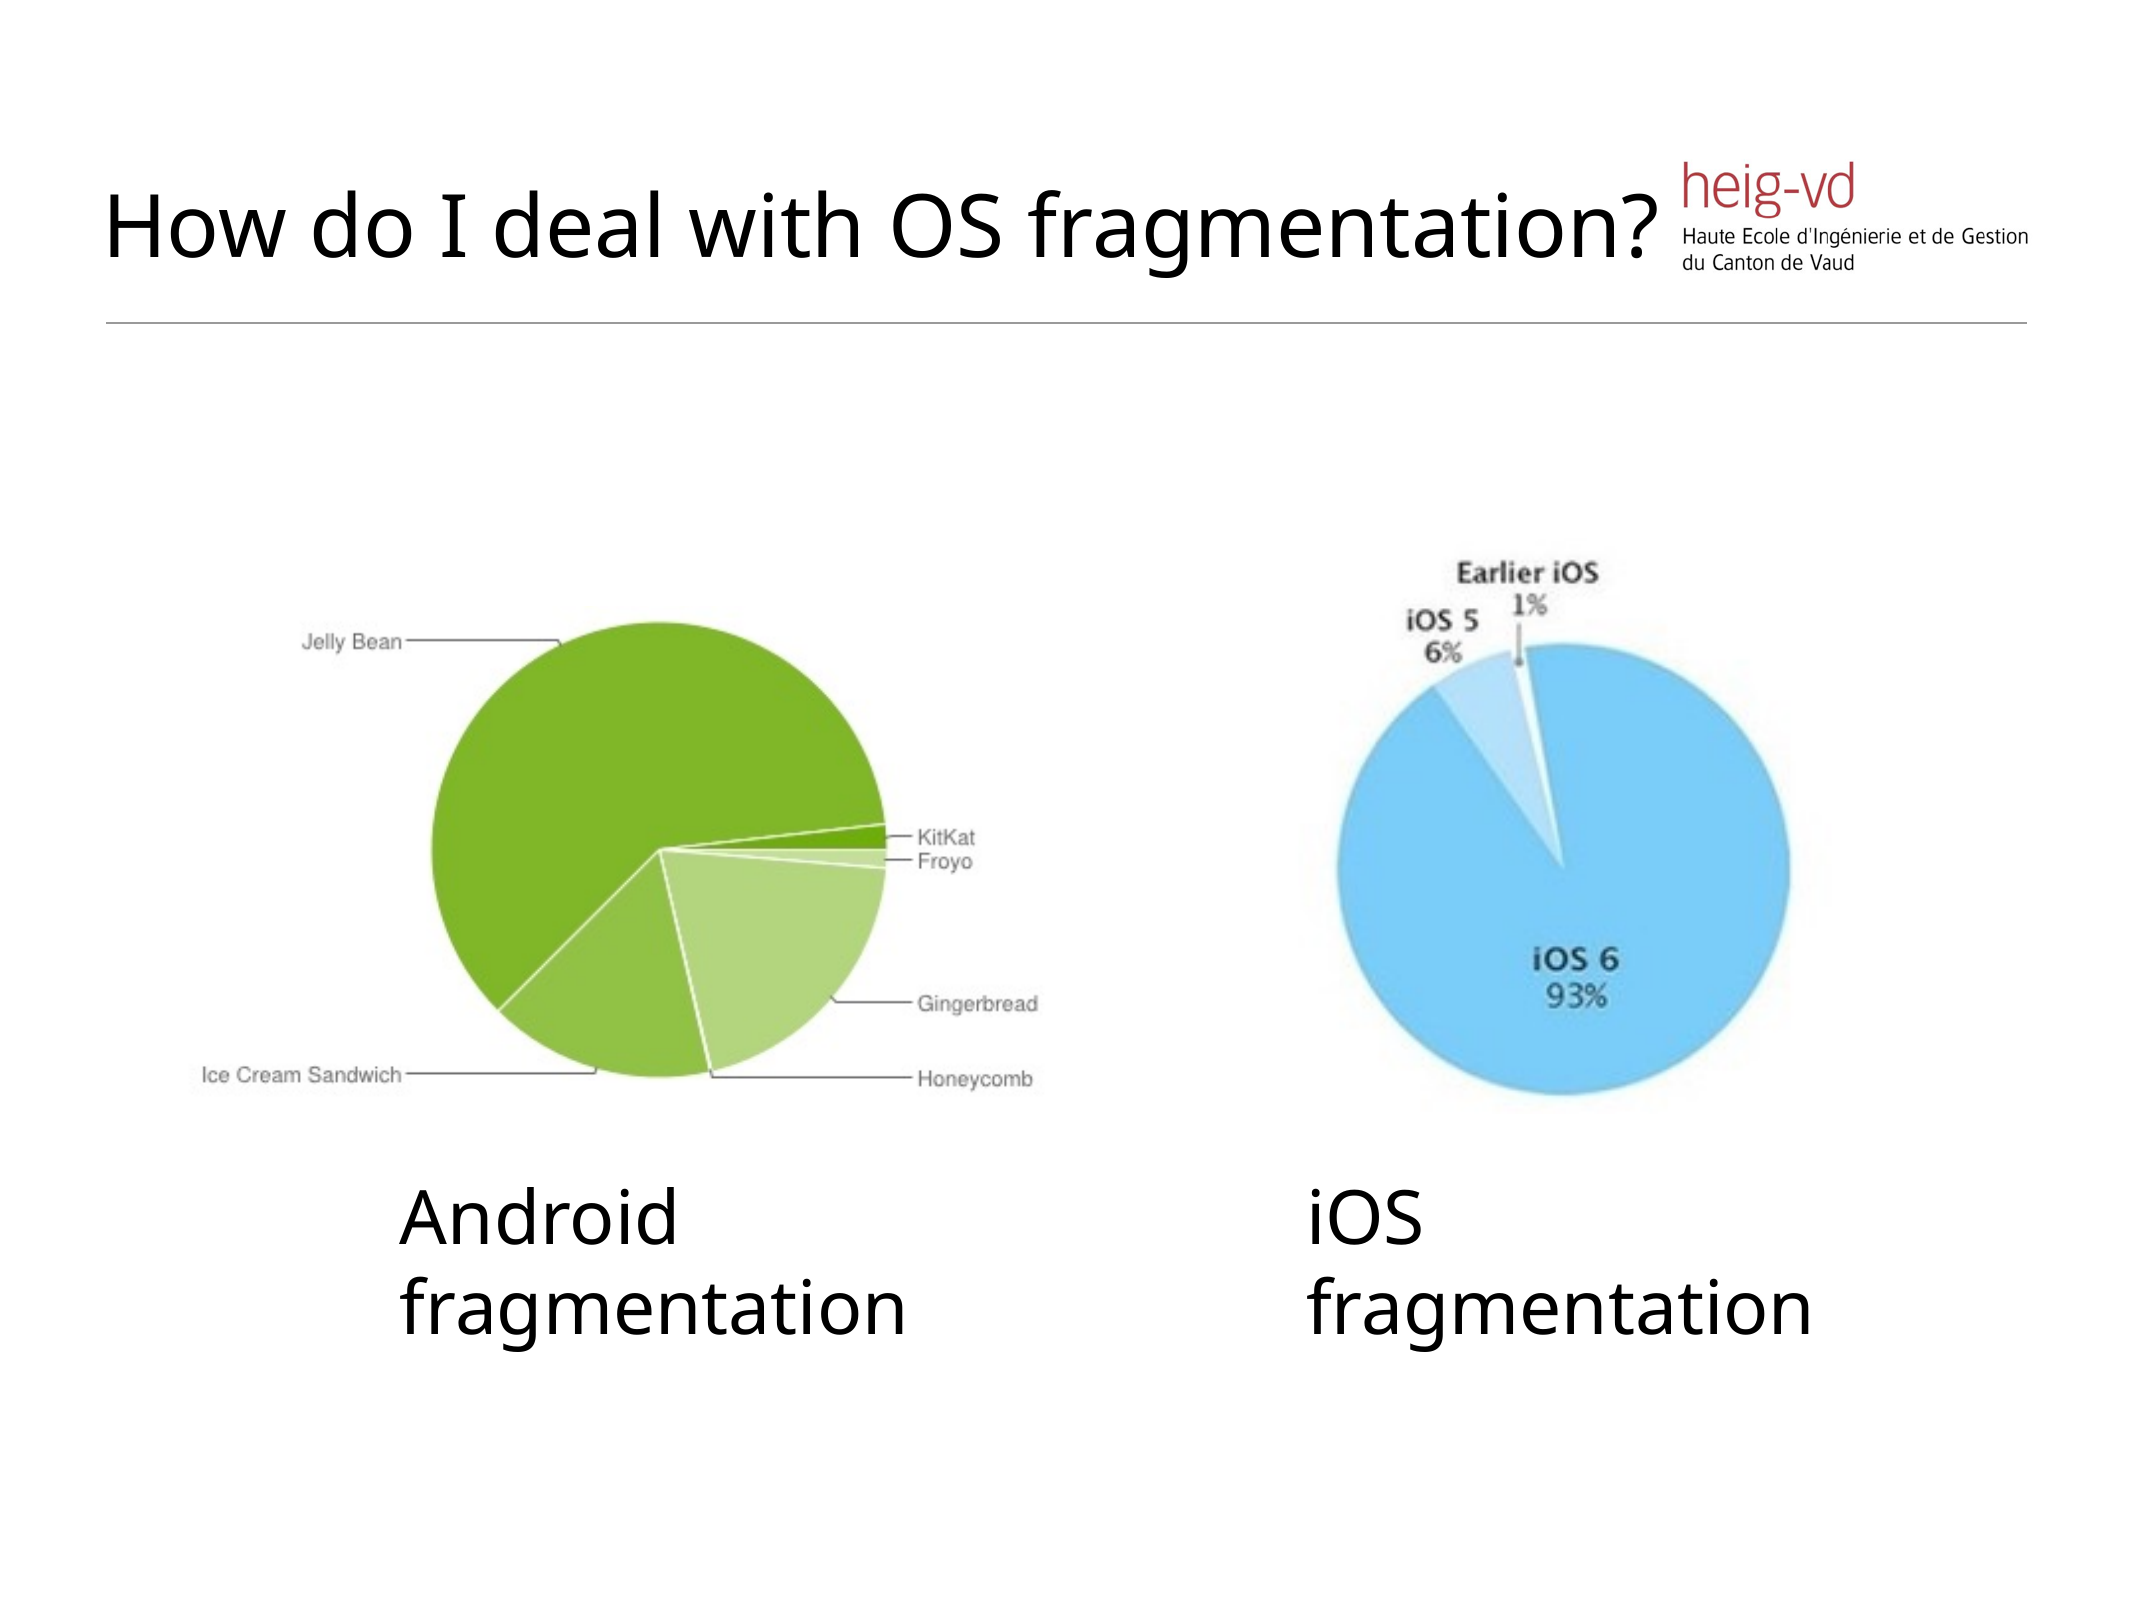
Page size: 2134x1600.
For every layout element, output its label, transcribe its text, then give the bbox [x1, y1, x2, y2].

text_box Android fragmentation [391, 1160, 918, 1358]
picture [1177, 538, 1944, 1114]
text_box iOS fragmentation [1297, 1160, 1824, 1358]
picture [174, 606, 1080, 1152]
title How do I deal with OS fragmentation? [93, 54, 2040, 284]
